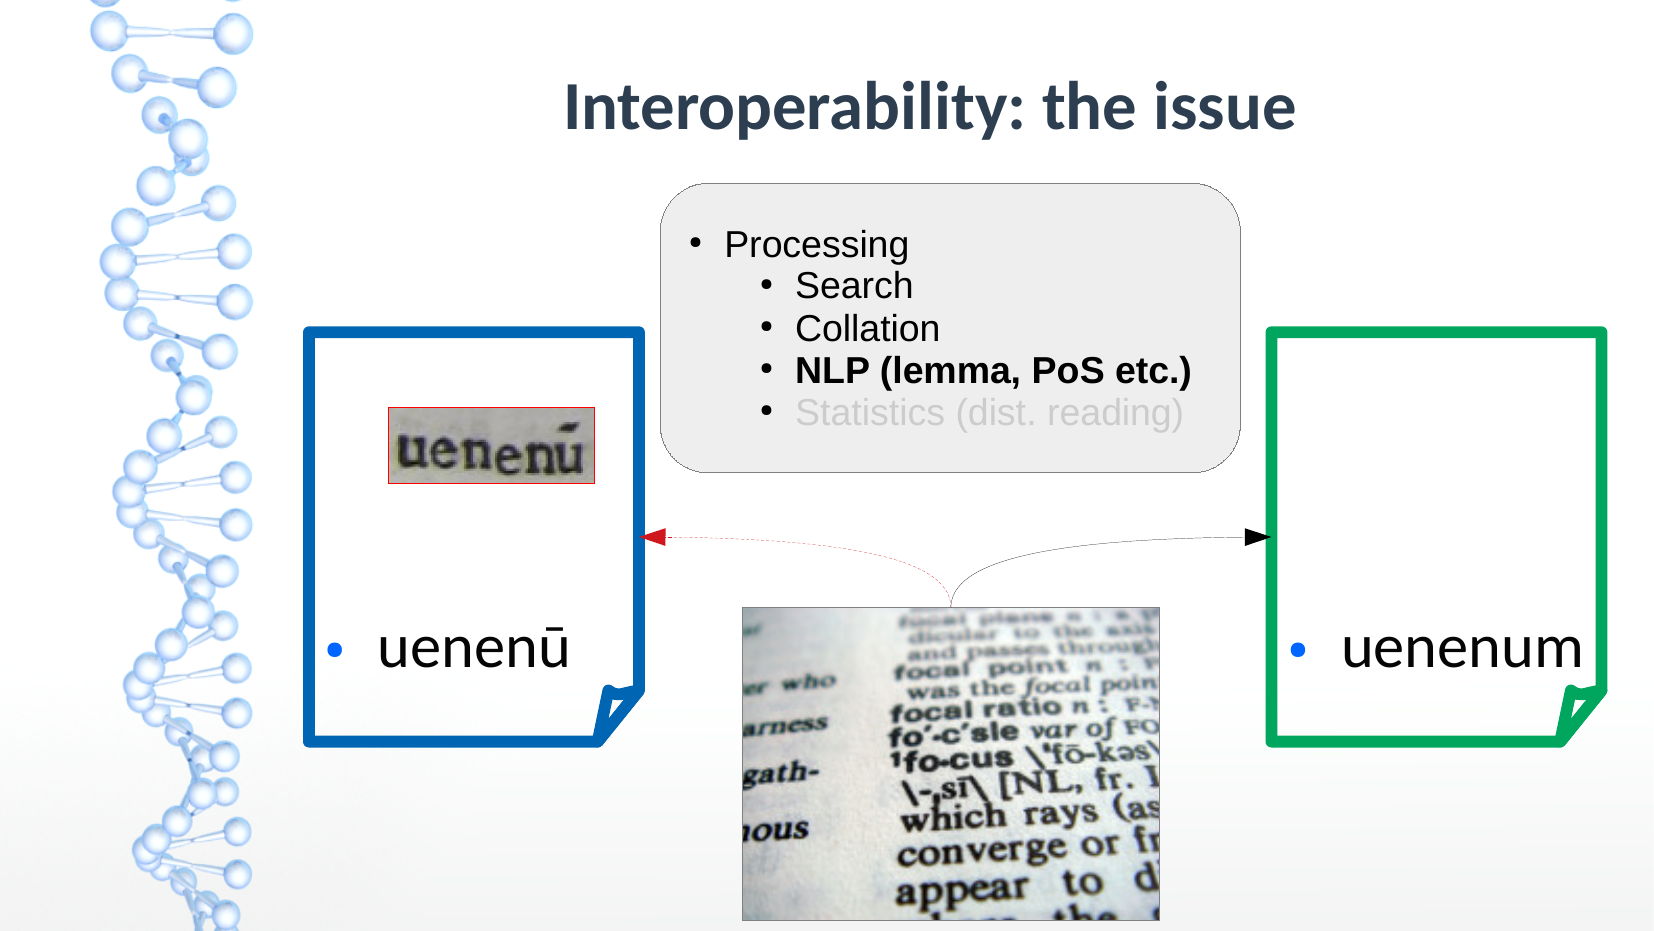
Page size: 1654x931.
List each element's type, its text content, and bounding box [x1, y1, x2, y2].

list uenenum [1270, 620, 1590, 703]
picture [0, 0, 1654, 931]
title Interoperability: the issue [265, 35, 1595, 189]
list uenenū [315, 620, 626, 703]
text_box Processing Search Collation NLP (lemma, PoS etc.) Statistics (dist. reading) [660, 183, 1241, 473]
